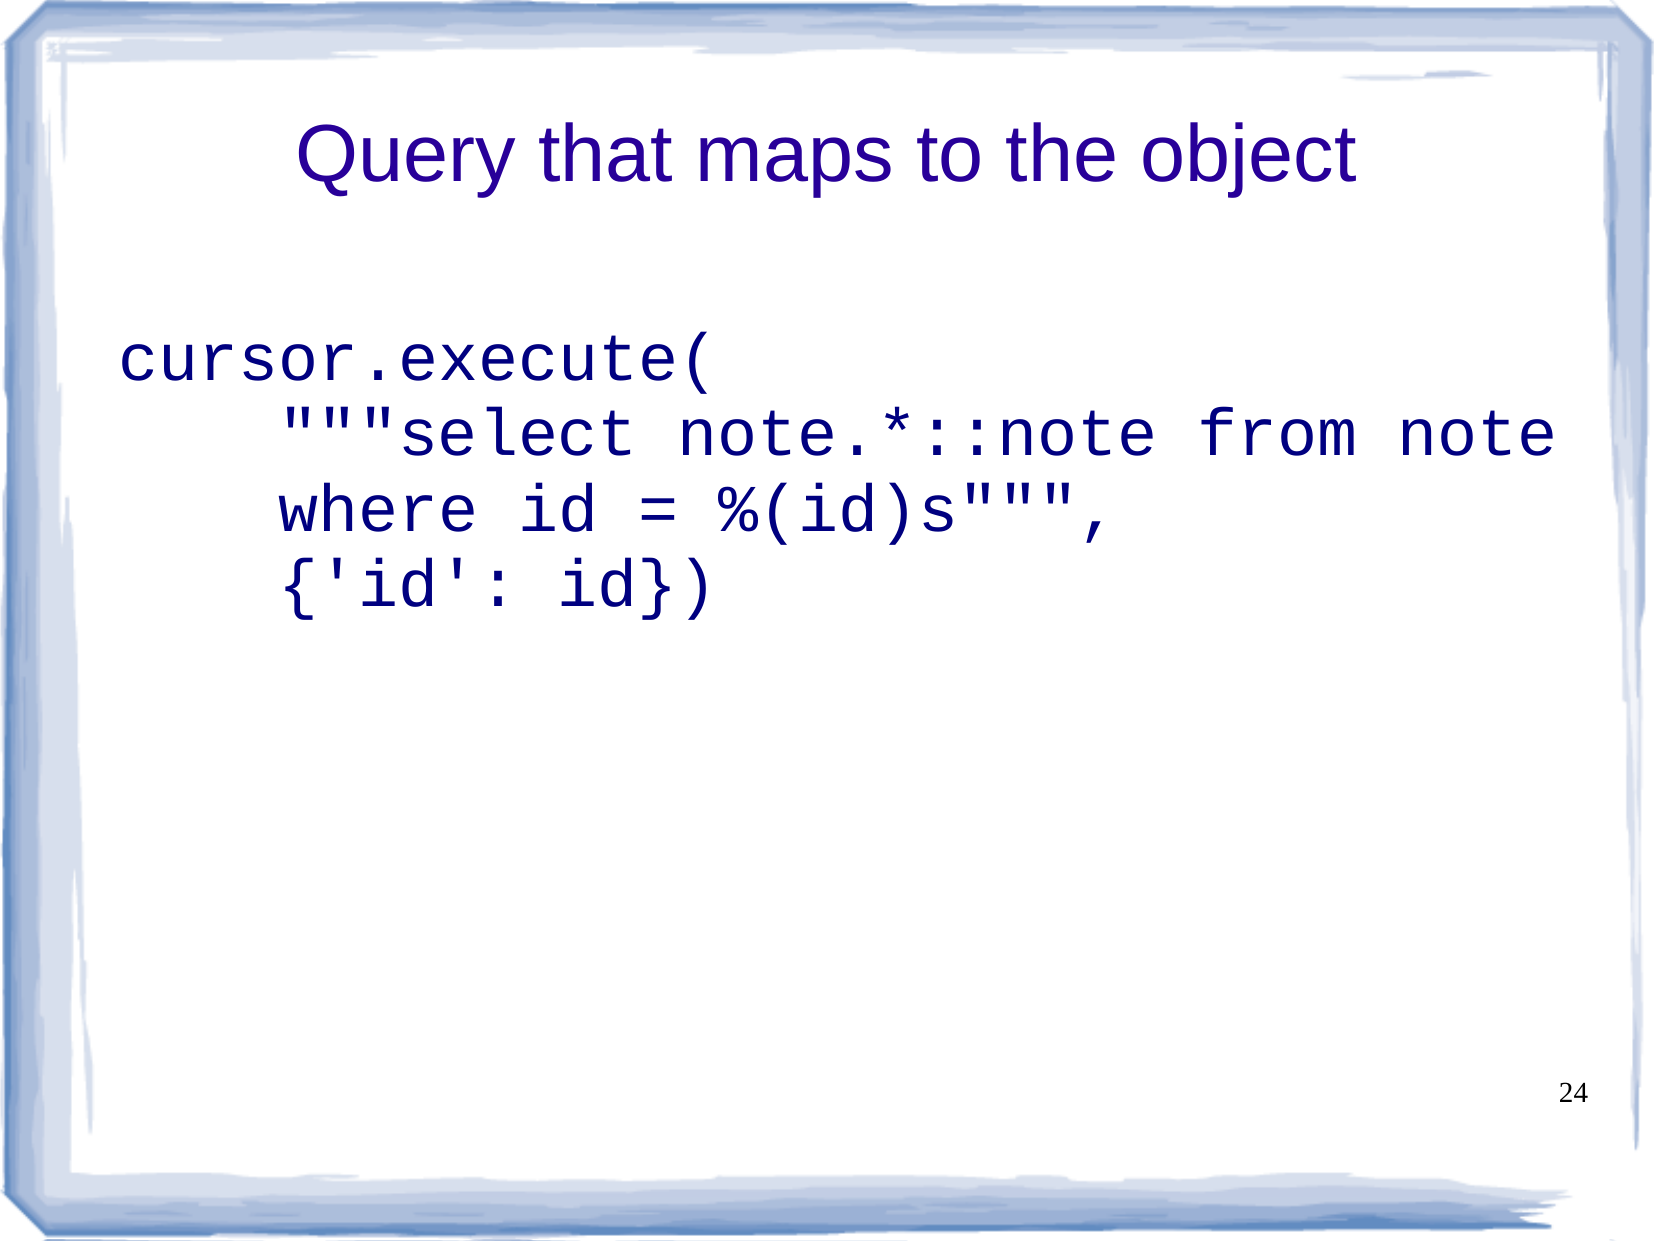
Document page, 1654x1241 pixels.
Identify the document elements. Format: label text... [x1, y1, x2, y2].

list cursor.execute( """select note.*::note from note where id = %(id)s""", {'id': id}) [118, 324, 1571, 1045]
picture [0, 0, 1654, 1241]
title Query that maps to the object [82, 49, 1571, 257]
